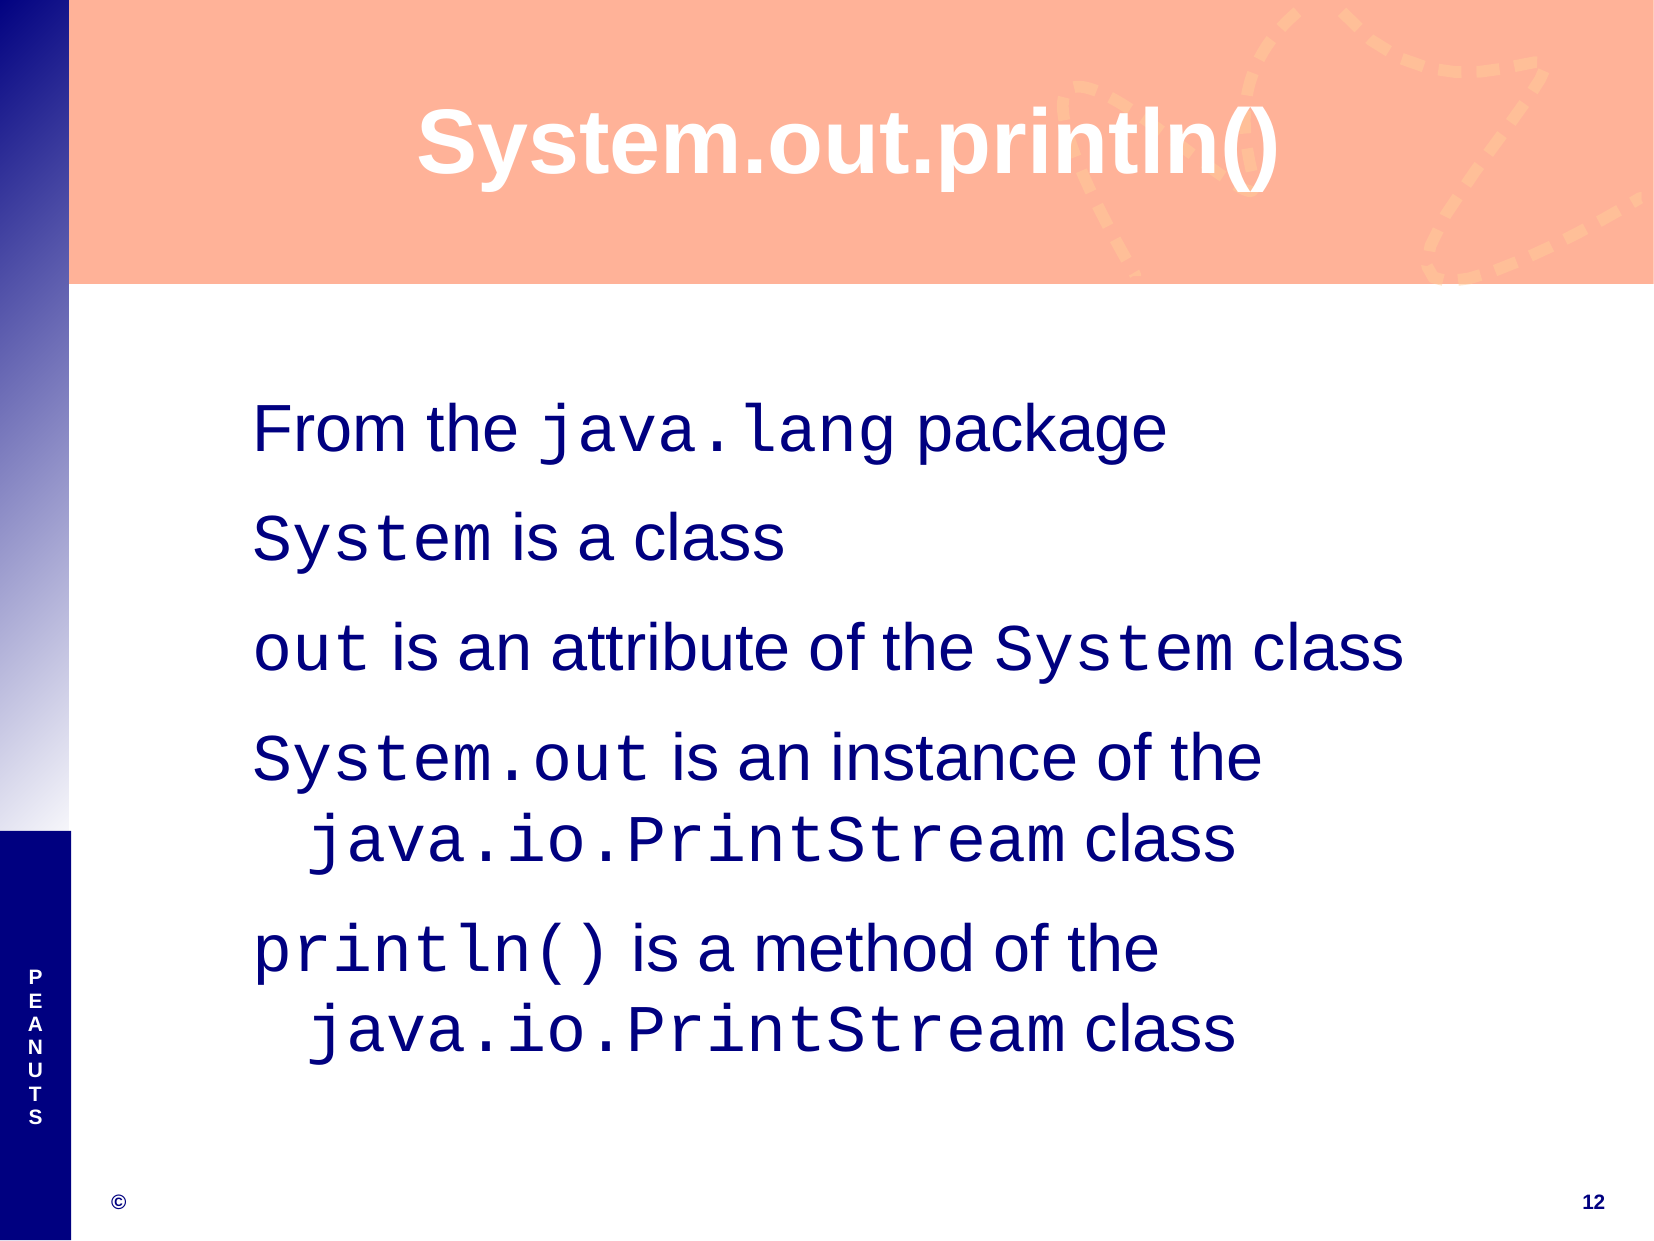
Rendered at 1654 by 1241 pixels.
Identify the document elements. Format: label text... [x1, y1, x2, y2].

list From the java.lang package System is a class out is an attribute of the System class System.out is an instance of the java.io.PrintStream class println() is a method of the java.io.PrintStream class [235, 390, 1490, 1072]
text_box P E A N U T S [0, 830, 71, 1241]
title System.out.println() [70, 37, 1654, 246]
